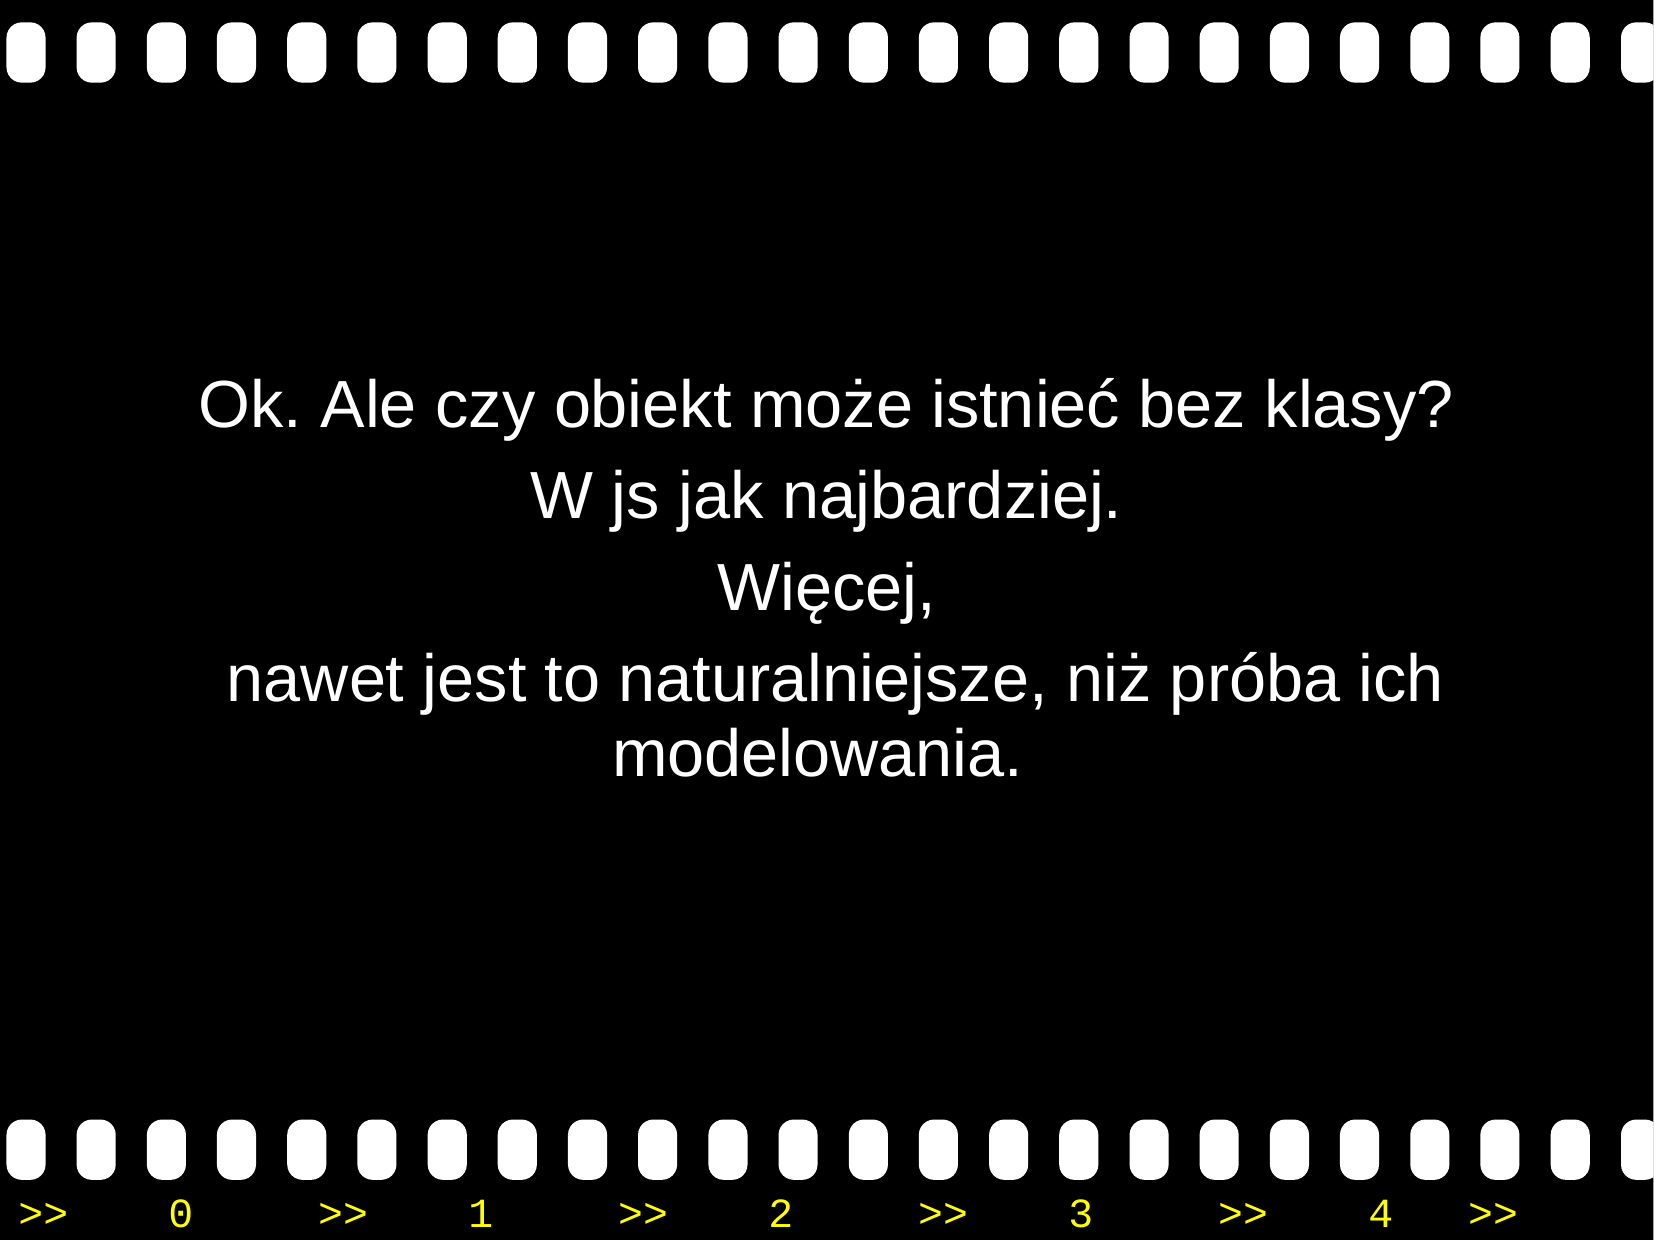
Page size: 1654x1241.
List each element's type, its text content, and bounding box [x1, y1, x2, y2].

subtitle Ok. Ale czy obiekt może istnieć bez klasy? W js jak najbardziej. Więcej, nawet jest to naturalniejsze, niż próba ich modelowania. [82, 49, 1571, 1109]
